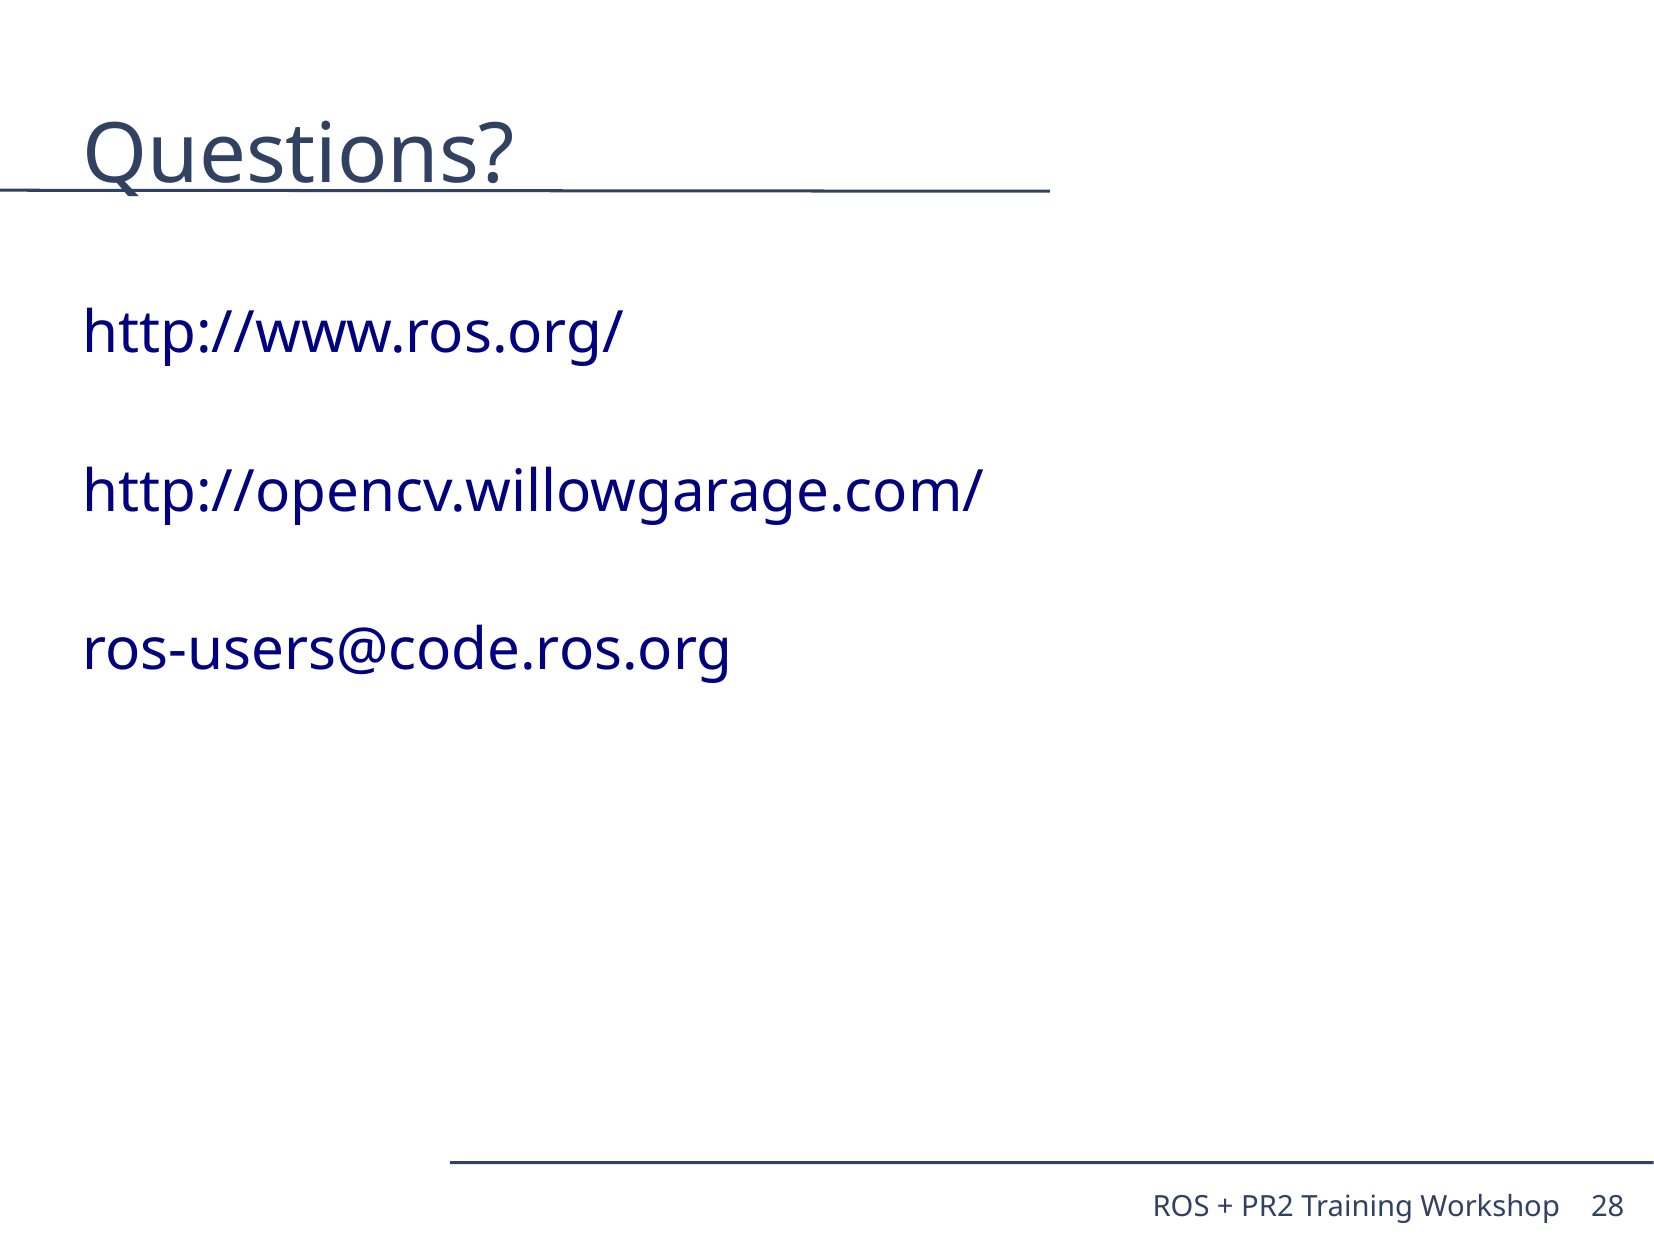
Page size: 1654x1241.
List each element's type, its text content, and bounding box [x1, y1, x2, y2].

list http://www.ros.org/ http://opencv.willowgarage.com/ ros-users@code.ros.org [82, 290, 1571, 1109]
title Questions? [82, 75, 1571, 226]
